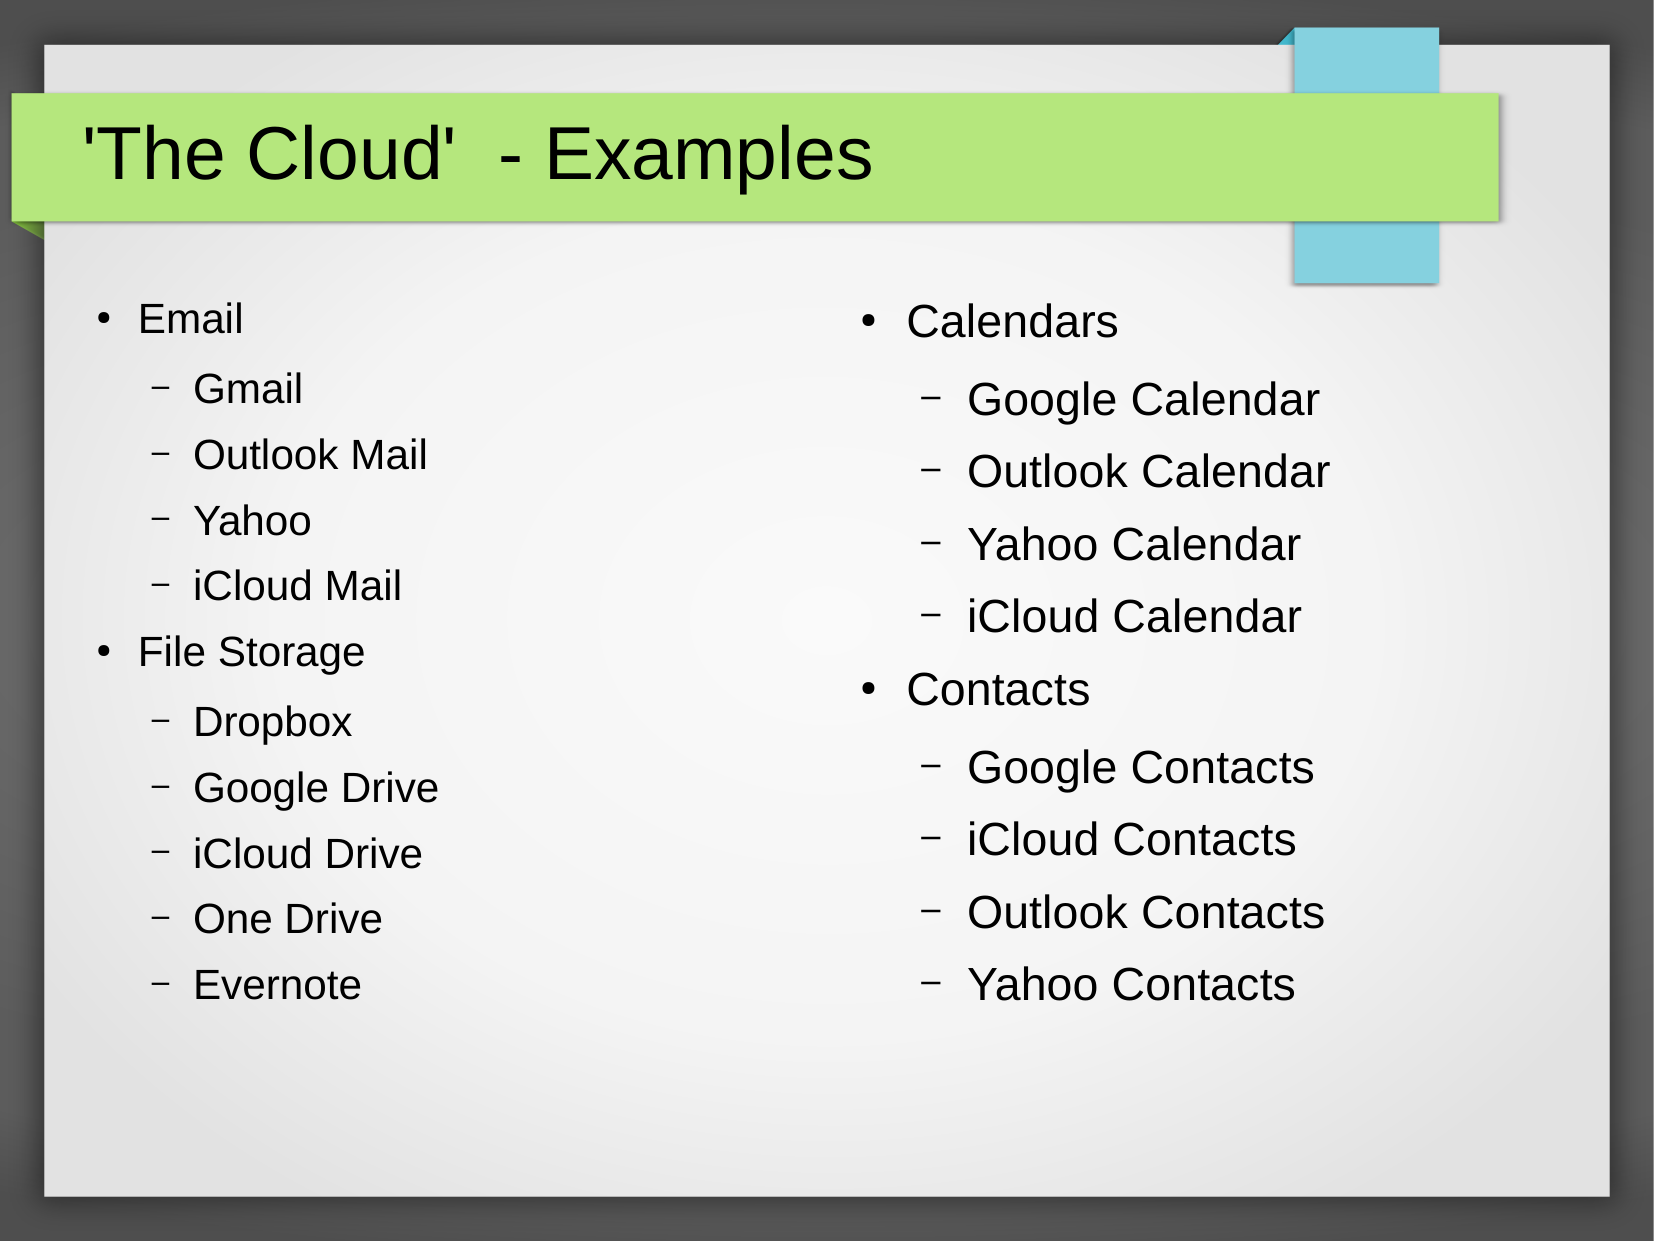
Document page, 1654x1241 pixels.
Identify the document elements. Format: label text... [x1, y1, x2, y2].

list Calendars Google Calendar Outlook Calendar Yahoo Calendar iCloud Calendar Contacts Google Contacts iCloud Contacts Outlook Contacts Yahoo Contacts [845, 295, 1572, 1015]
title 'The Cloud' - Examples [82, 94, 1264, 213]
list Email Gmail Outlook Mail Yahoo iCloud Mail File Storage Dropbox Google Drive iCloud Drive One Drive Evernote [82, 295, 809, 1015]
picture [0, 0, 1654, 1241]
